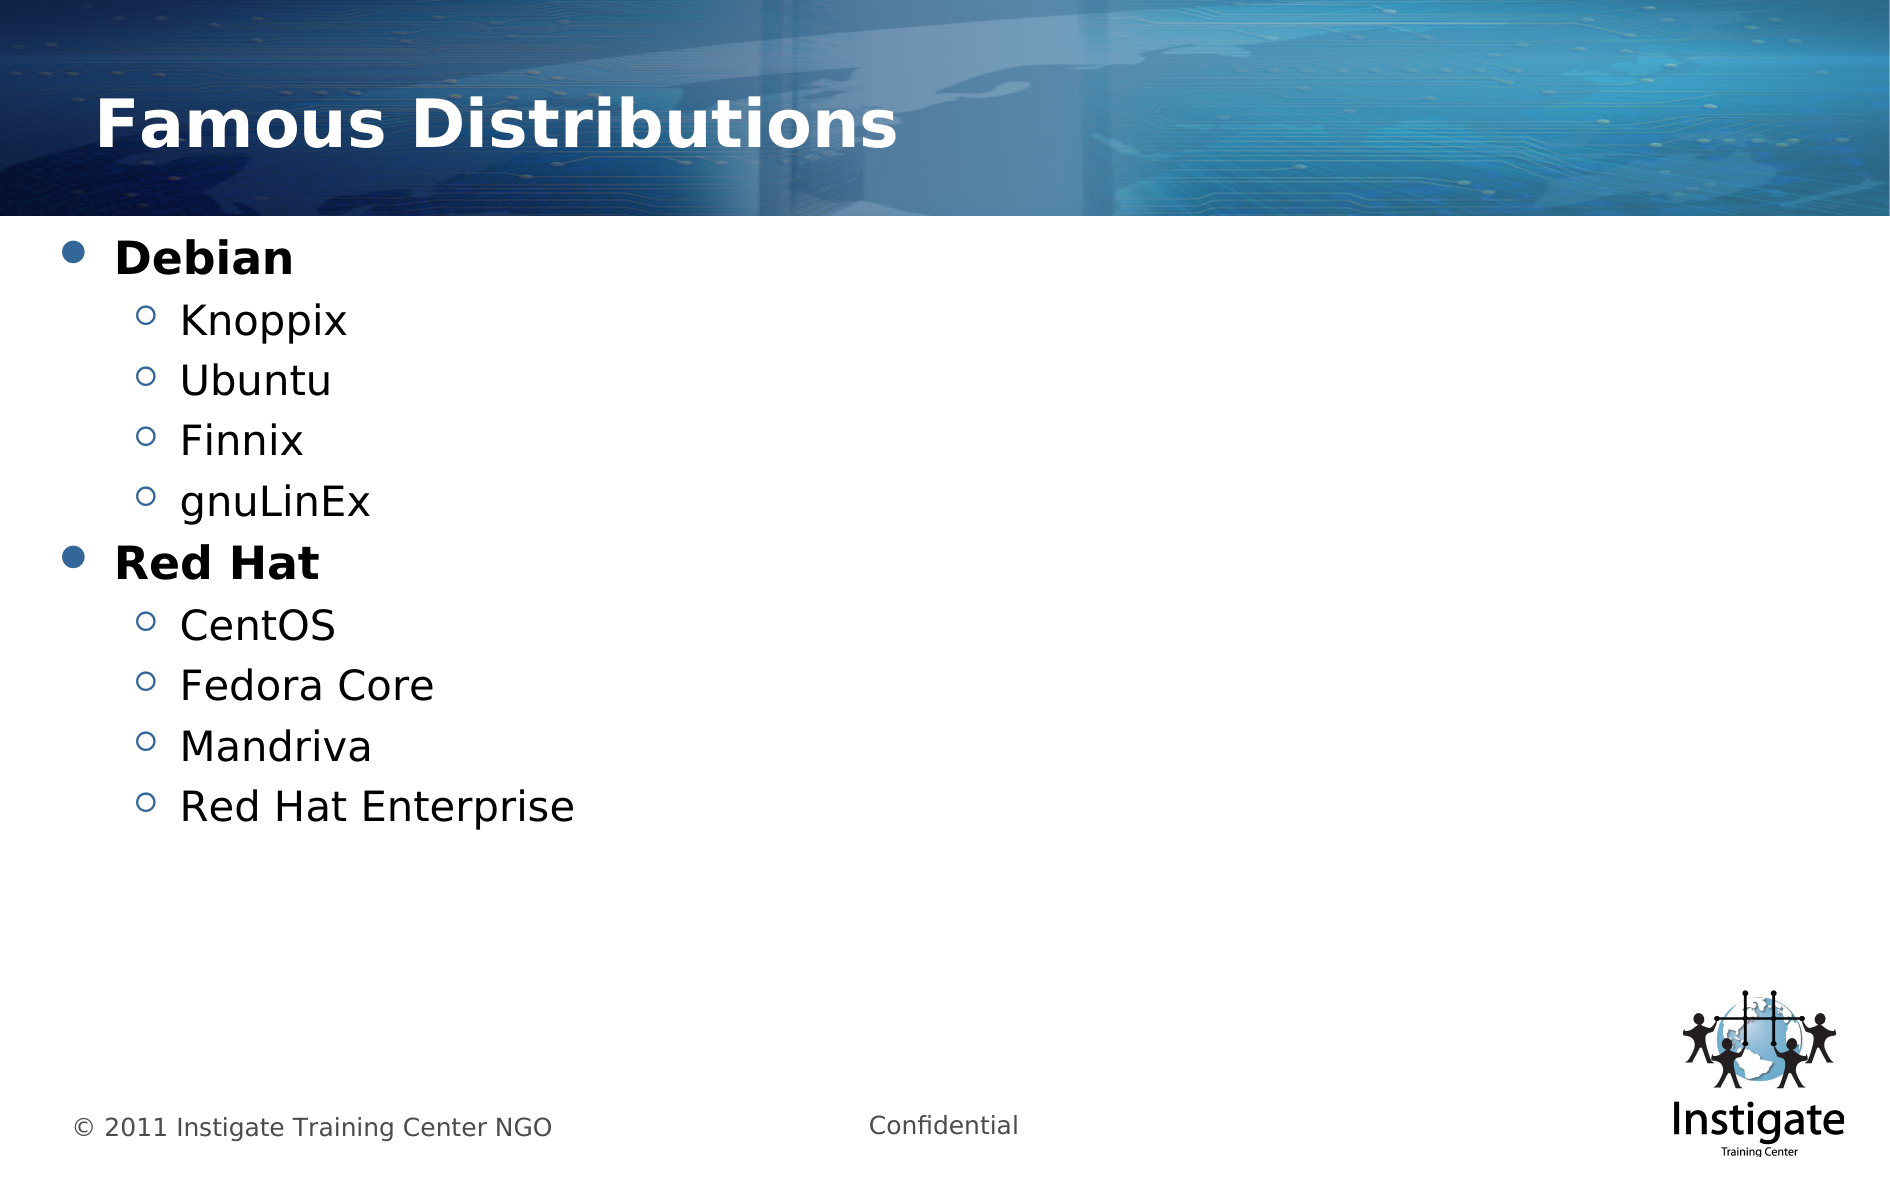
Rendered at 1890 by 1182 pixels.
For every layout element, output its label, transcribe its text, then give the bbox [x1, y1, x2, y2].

list Debian Knoppix Ubuntu Finnix gnuLinEx Red Hat CentOS Fedora Core Mandriva Red Hat Enterprise [59, 236, 1831, 1001]
title Famous Distributions [94, 54, 1793, 210]
picture [0, 0, 1890, 216]
picture [1674, 990, 1844, 1157]
